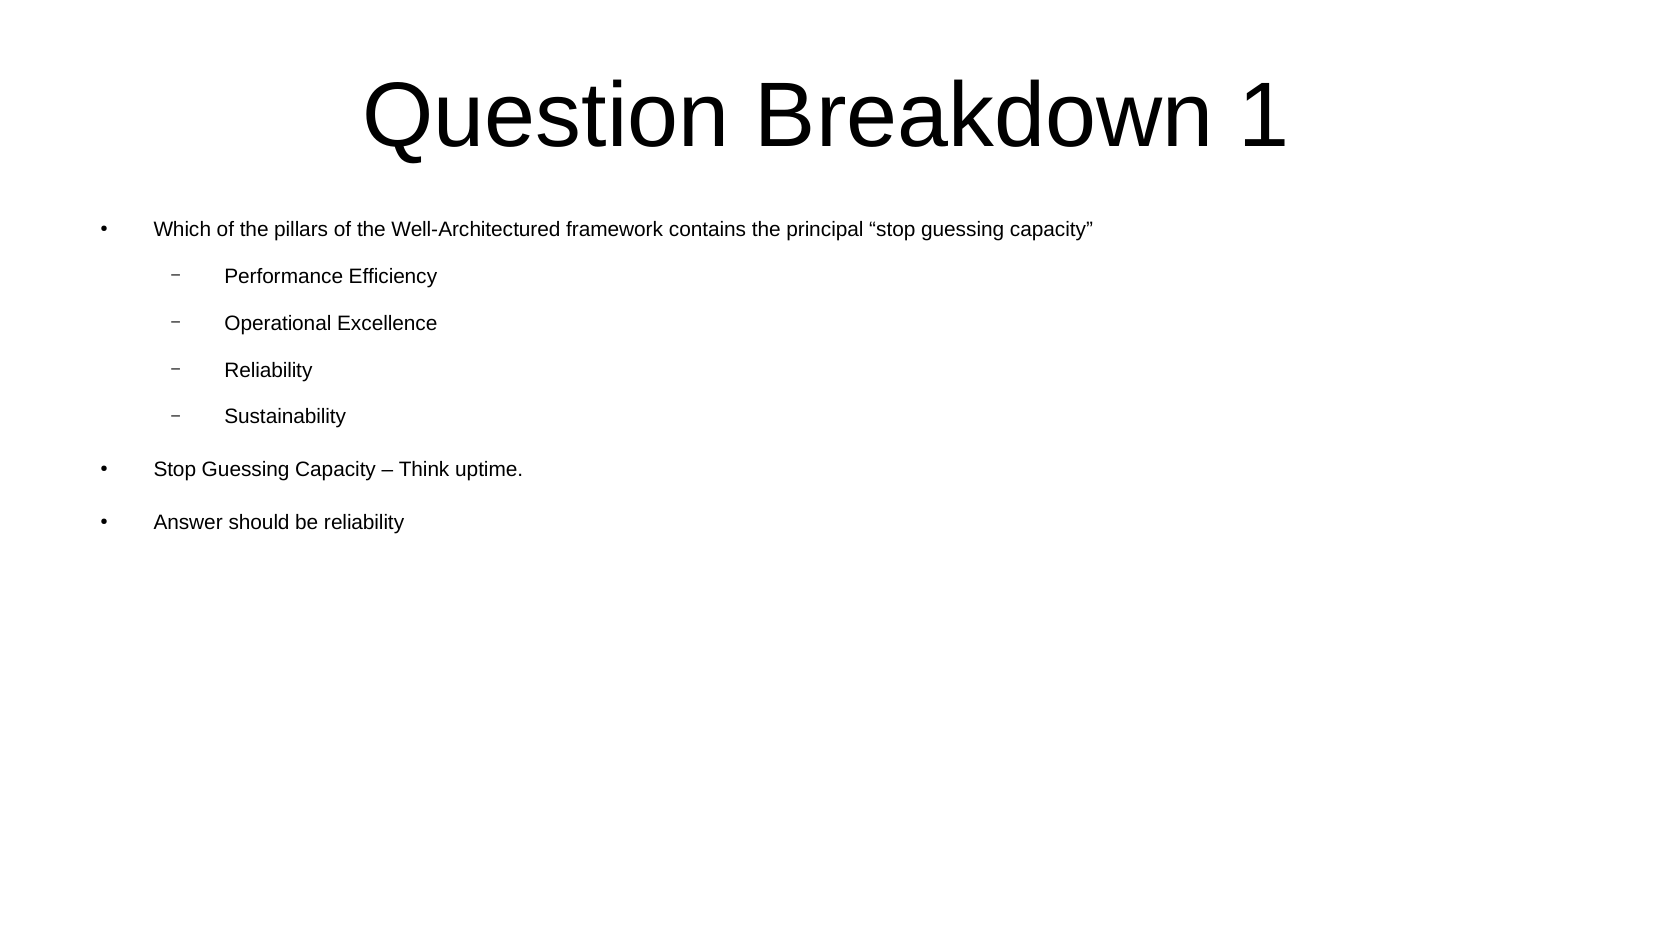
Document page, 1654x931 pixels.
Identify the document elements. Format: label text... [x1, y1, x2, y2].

title Question Breakdown 1 [82, 37, 1571, 193]
list Which of the pillars of the Well-Architectured framework contains the principal “stop guessing capacity” Performance Efficiency Operational Excellence Reliability Sustainability Stop Guessing Capacity – Think uptime. Answer should be reliability [82, 217, 1571, 758]
